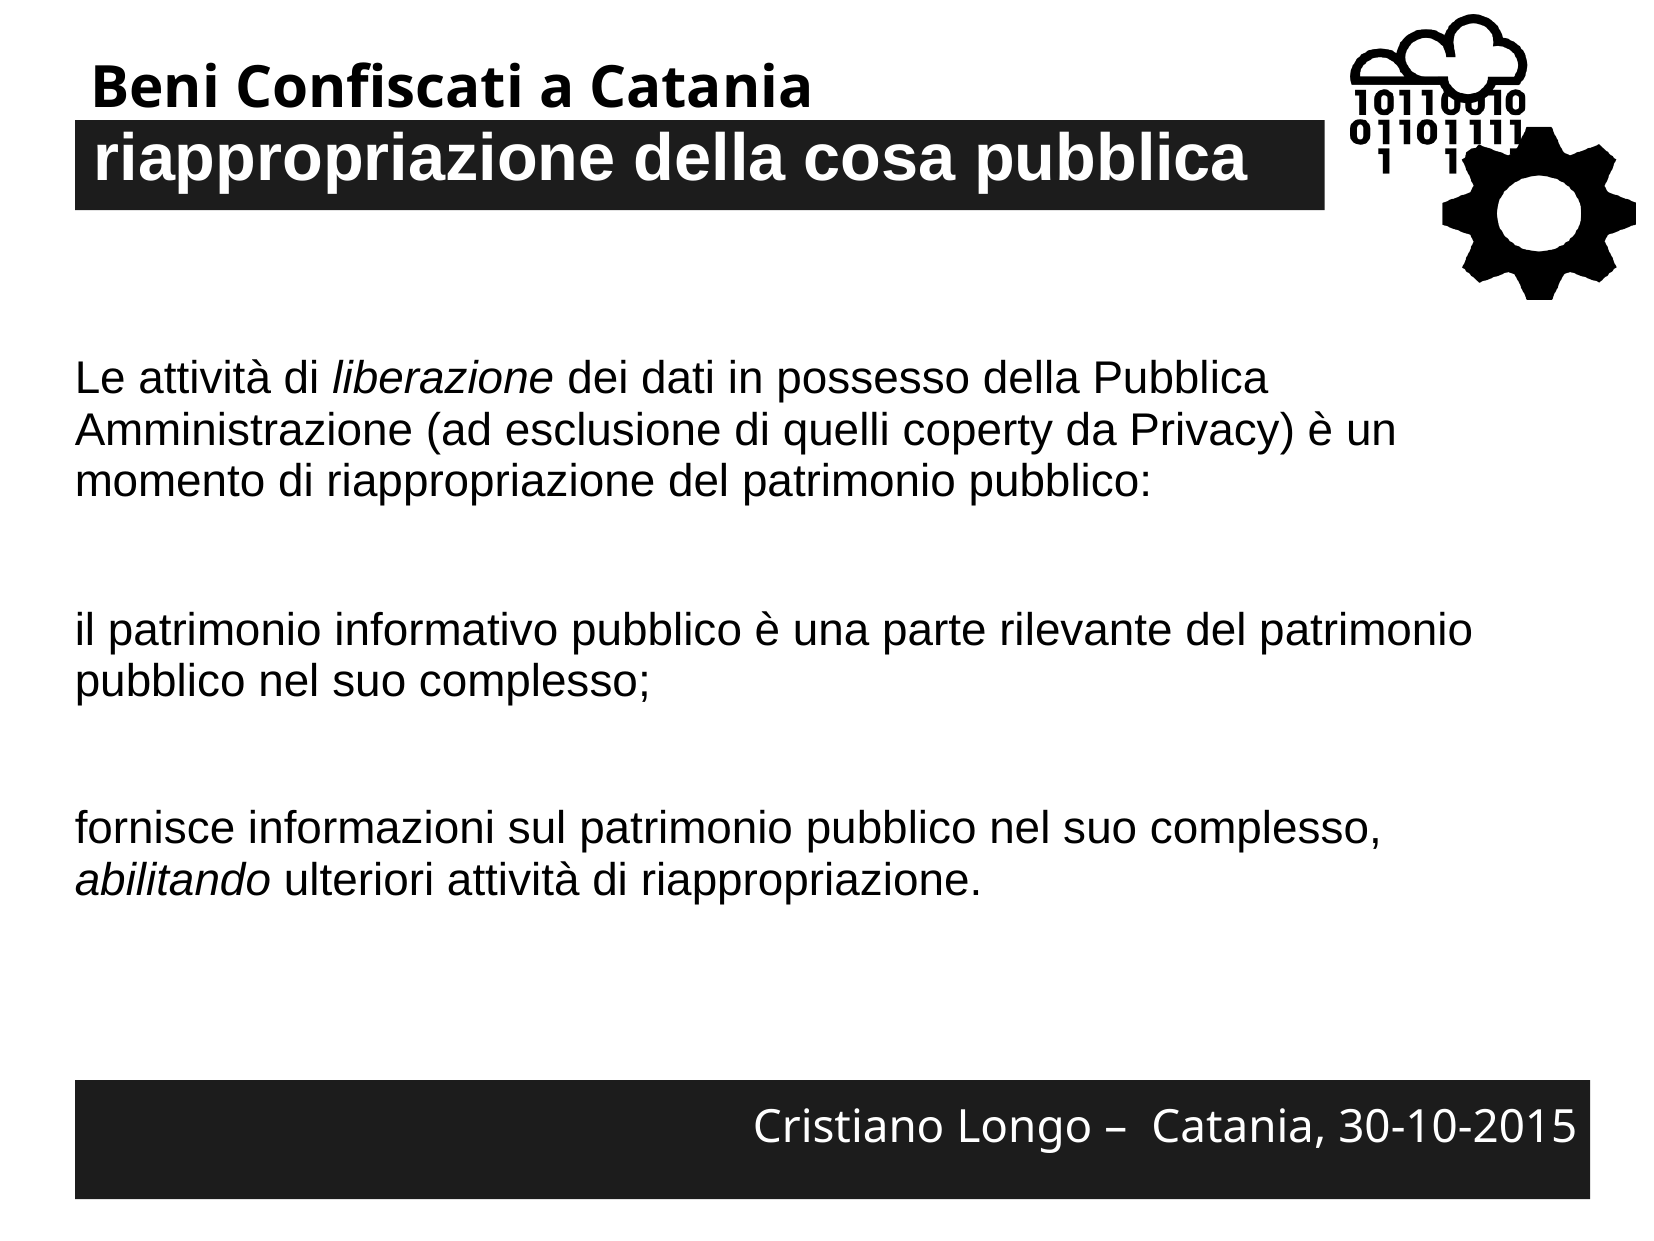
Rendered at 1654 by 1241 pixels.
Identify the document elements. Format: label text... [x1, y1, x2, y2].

list riappropriazione della cosa pubblica [75, 120, 1325, 211]
text_box il patrimonio informativo pubblico è una parte rilevante del patrimonio pubblico nel suo complesso; [60, 596, 1591, 714]
list Cristiano Longo – Catania, 30-10-2015 [75, 1080, 1591, 1200]
list Beni Confiscati a Catania [75, 45, 1325, 120]
picture [1350, 14, 1636, 301]
text_box fornisce informazioni sul patrimonio pubblico nel suo complesso, abilitando ulteriori attività di riappropriazione. [60, 795, 1591, 913]
text_box Le attività di liberazione dei dati in possesso della Pubblica Amministrazione (ad esclusione di quelli coperty da Privacy) è un momento di riappropriazione del patrimonio pubblico: [60, 345, 1591, 514]
